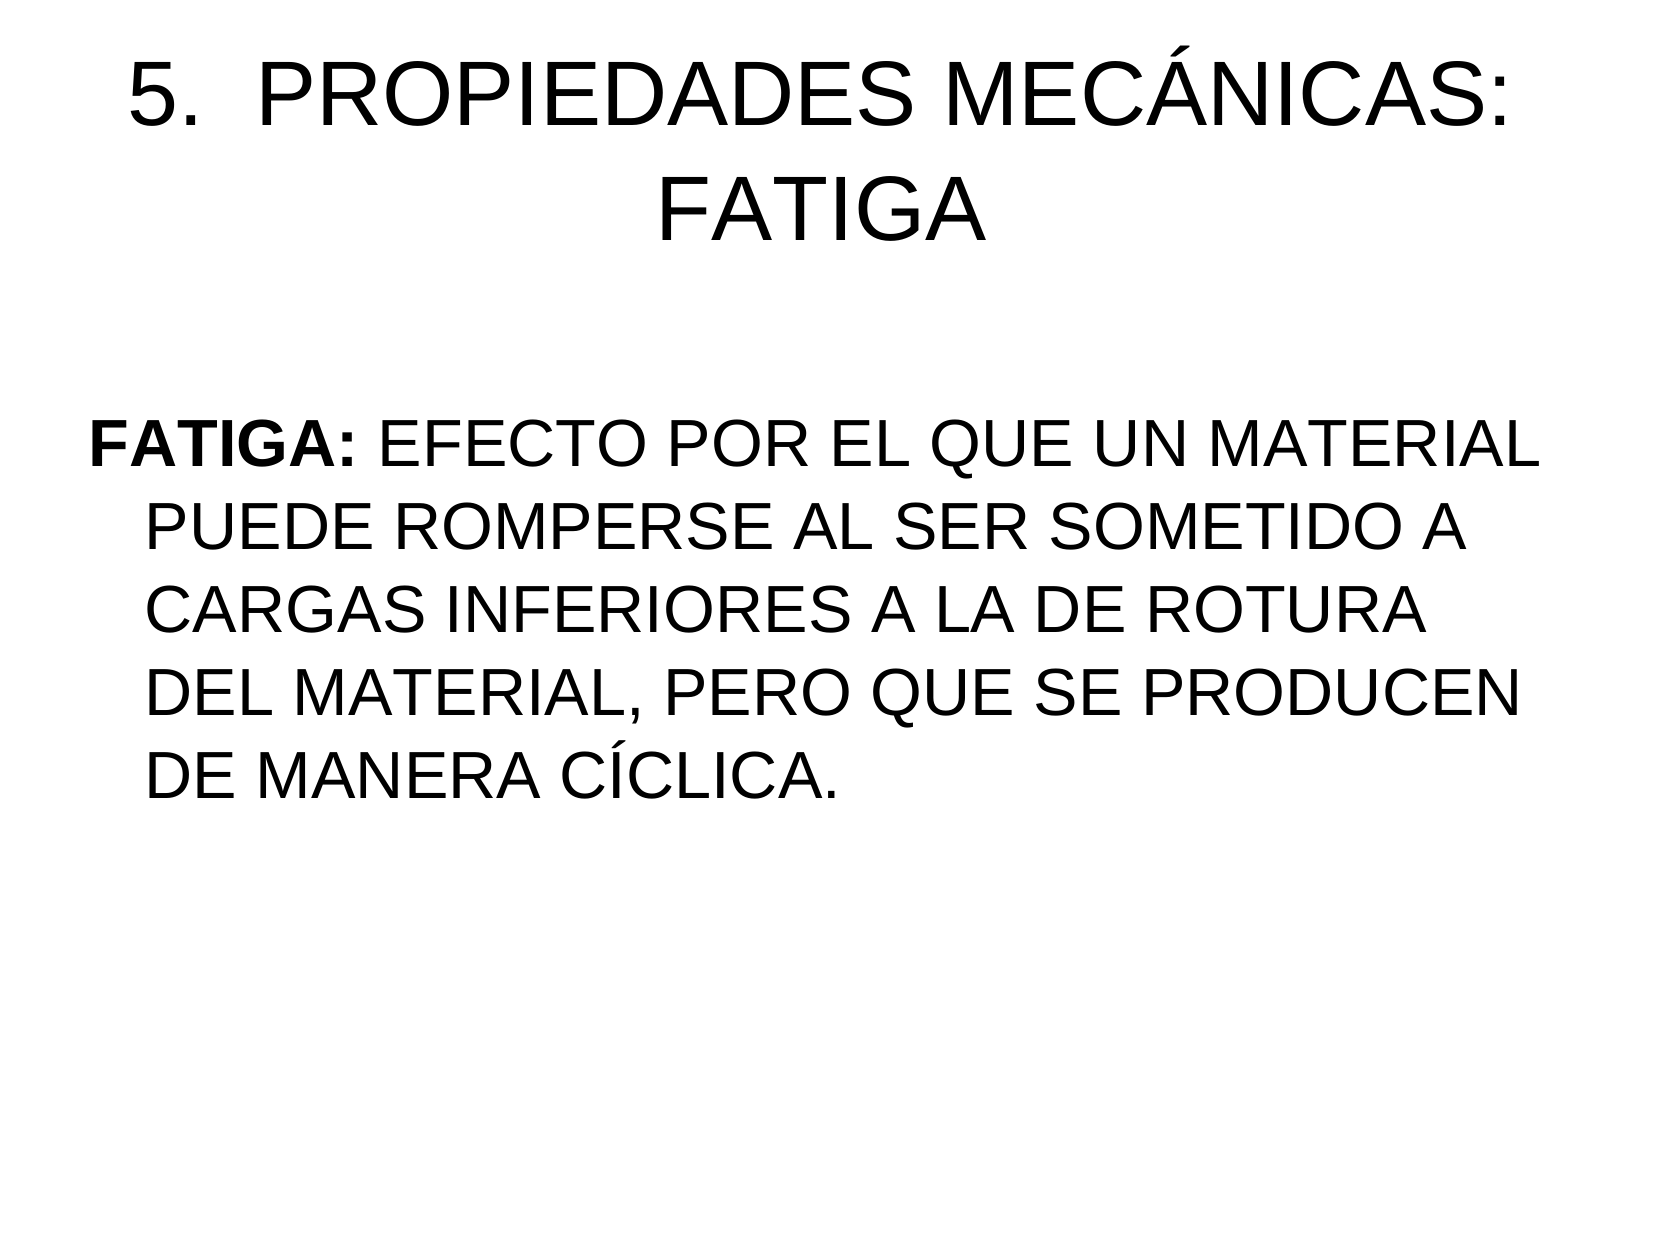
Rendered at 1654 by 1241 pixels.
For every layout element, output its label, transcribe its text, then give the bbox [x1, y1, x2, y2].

title 5. PROPIEDADES MECÁNICAS: FATIGA [77, 29, 1565, 259]
subtitle FATIGA: EFECTO POR EL QUE UN MATERIAL PUEDE ROMPERSE AL SER SOMETIDO A CARGAS INFERIORES A LA DE ROTURA DEL MATERIAL, PERO QUE SE PRODUCEN DE MANERA CÍCLICA. [88, 361, 1577, 1180]
